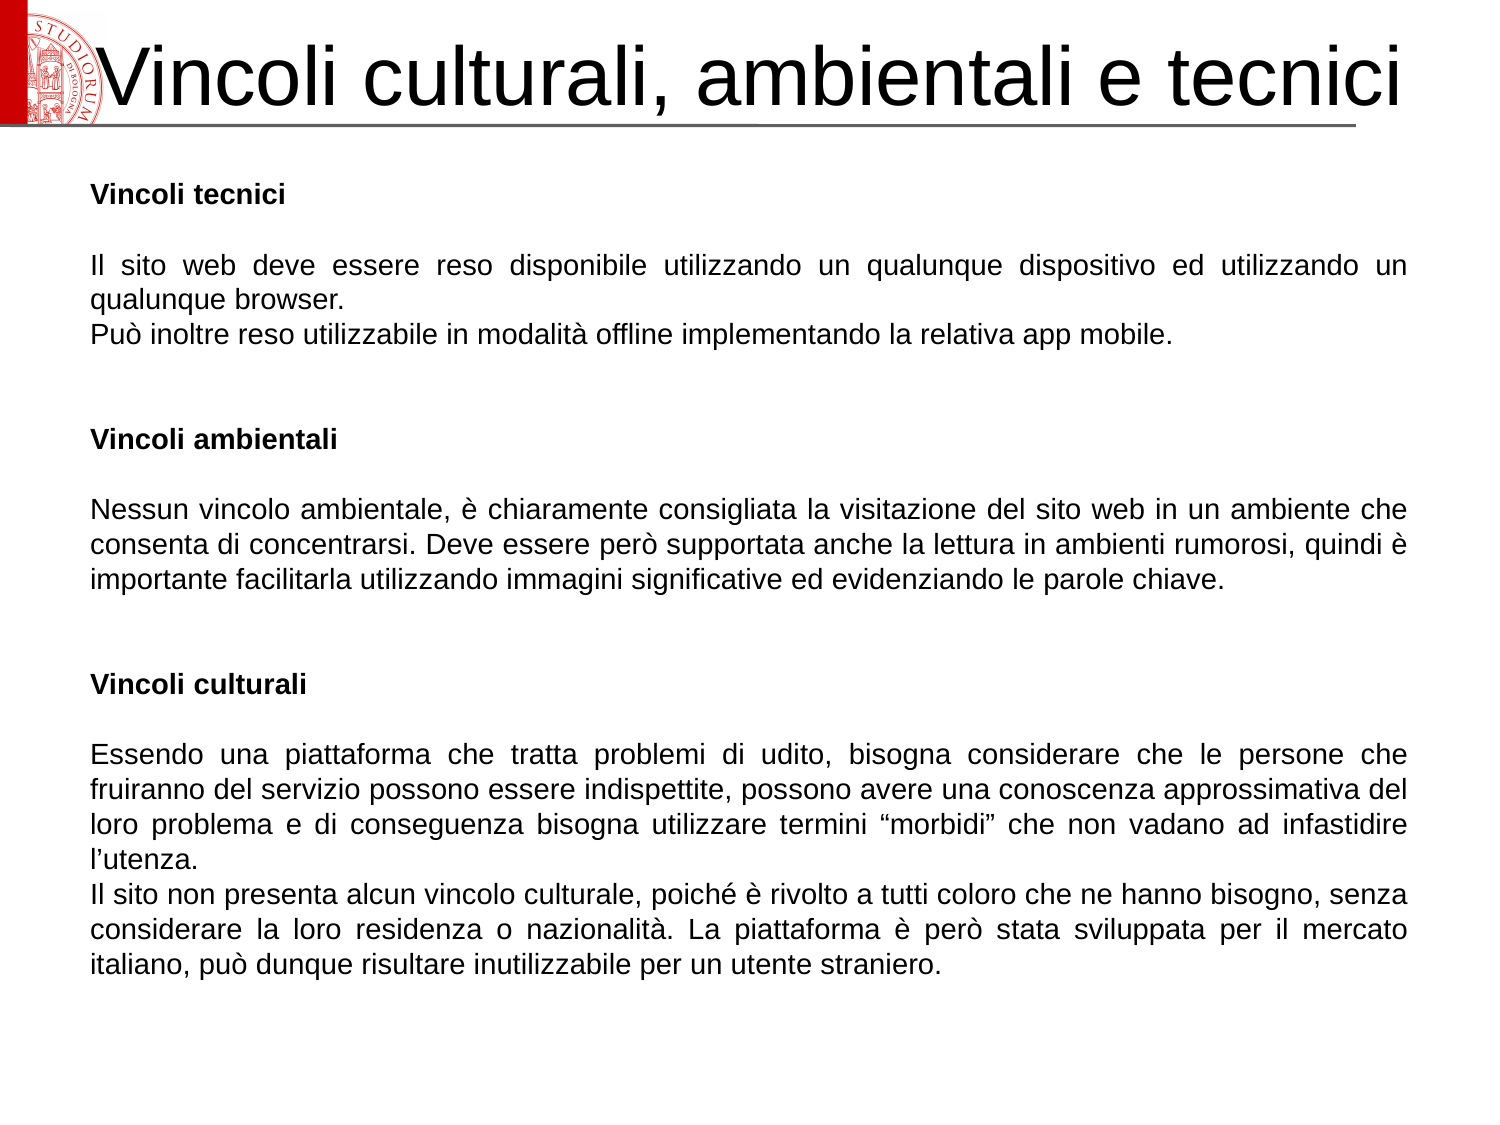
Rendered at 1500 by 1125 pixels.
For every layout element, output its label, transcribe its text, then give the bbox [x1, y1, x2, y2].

list Vincoli tecnici Il sito web deve essere reso disponibile utilizzando un qualunque dispositivo ed utilizzando un qualunque browser. Può inoltre reso utilizzabile in modalità offline implementando la relativa app mobile. Vincoli ambientali Nessun vincolo ambientale, è chiaramente consigliata la visitazione del sito web in un ambiente che consenta di concentrarsi. Deve essere però supportata anche la lettura in ambienti rumorosi, quindi è importante facilitarla utilizzando immagini significative ed evidenziando le parole chiave. Vincoli culturali Essendo una piattaforma che tratta problemi di udito, bisogna considerare che le persone che fruiranno del servizio possono essere indispettite, possono avere una conoscenza approssimativa del loro problema e di conseguenza bisogna utilizzare termini “morbidi” che non vadano ad infastidire l’utenza. Il sito non presenta alcun vincolo culturale, poiché è rivolto a tutti coloro che ne hanno bisogno, senza considerare la loro residenza o nazionalità. La piattaforma è però stata sviluppata per il mercato italiano, può dunque risultare inutilizzabile per un utente straniero. [75, 160, 1425, 1005]
picture [28, 11, 107, 123]
title Vincoli culturali, ambientali e tecnici [75, 7, 1425, 114]
